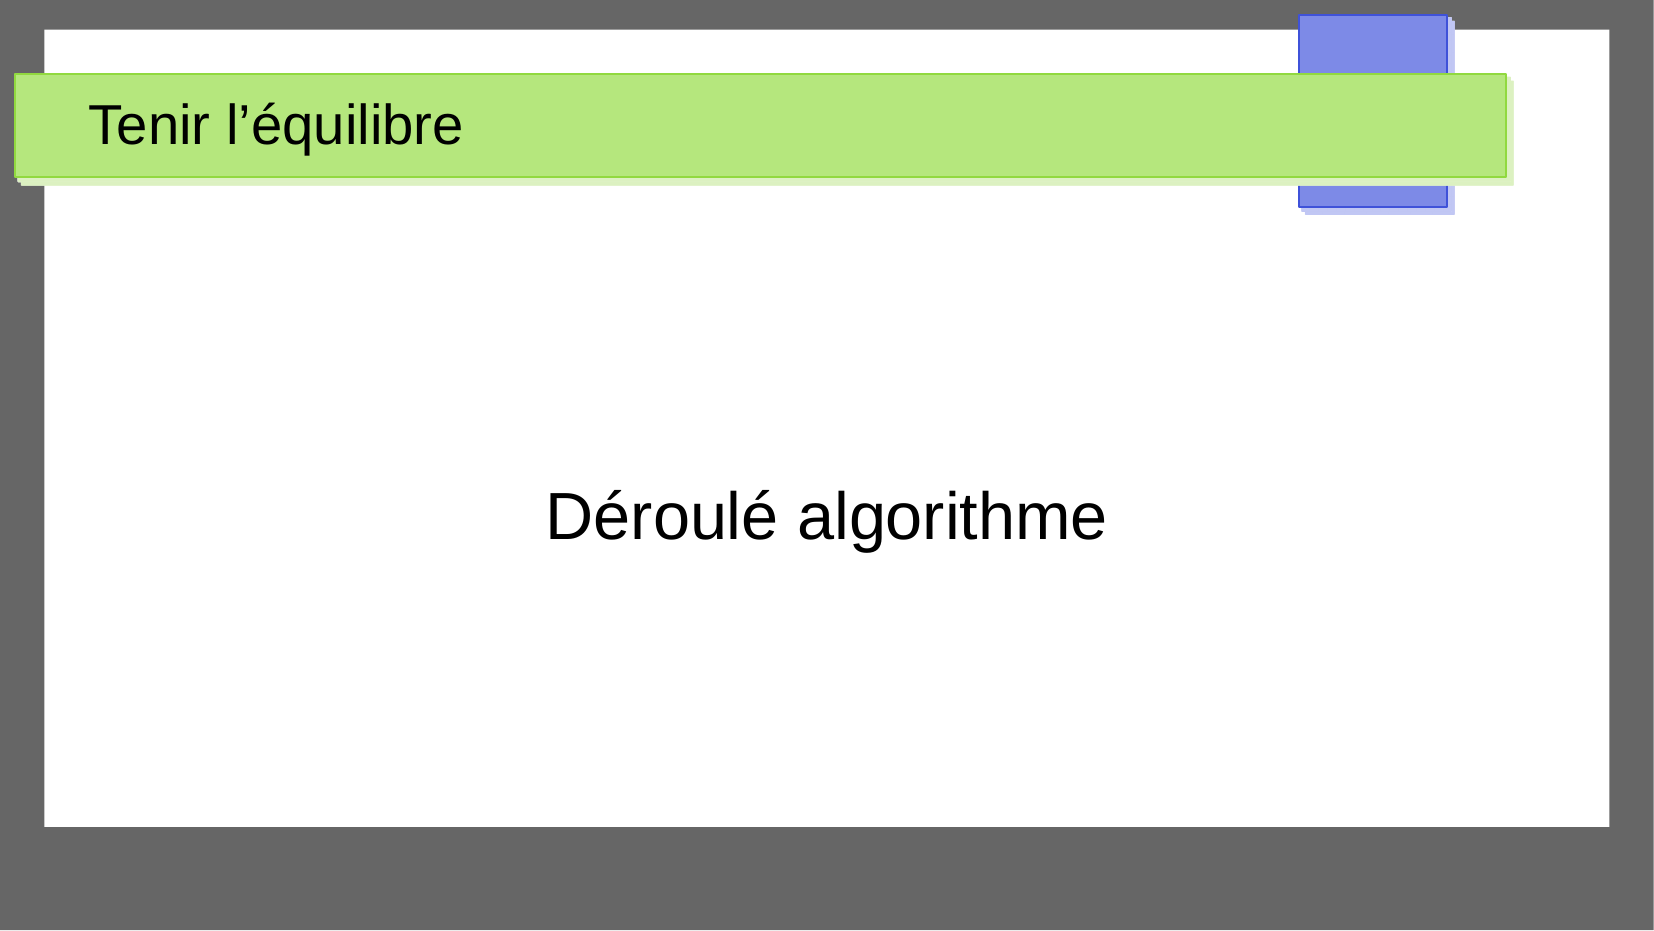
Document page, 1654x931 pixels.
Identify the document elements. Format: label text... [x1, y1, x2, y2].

subtitle Déroulé algorithme [88, 221, 1565, 813]
title Tenir l’équilibre [88, 73, 1506, 178]
